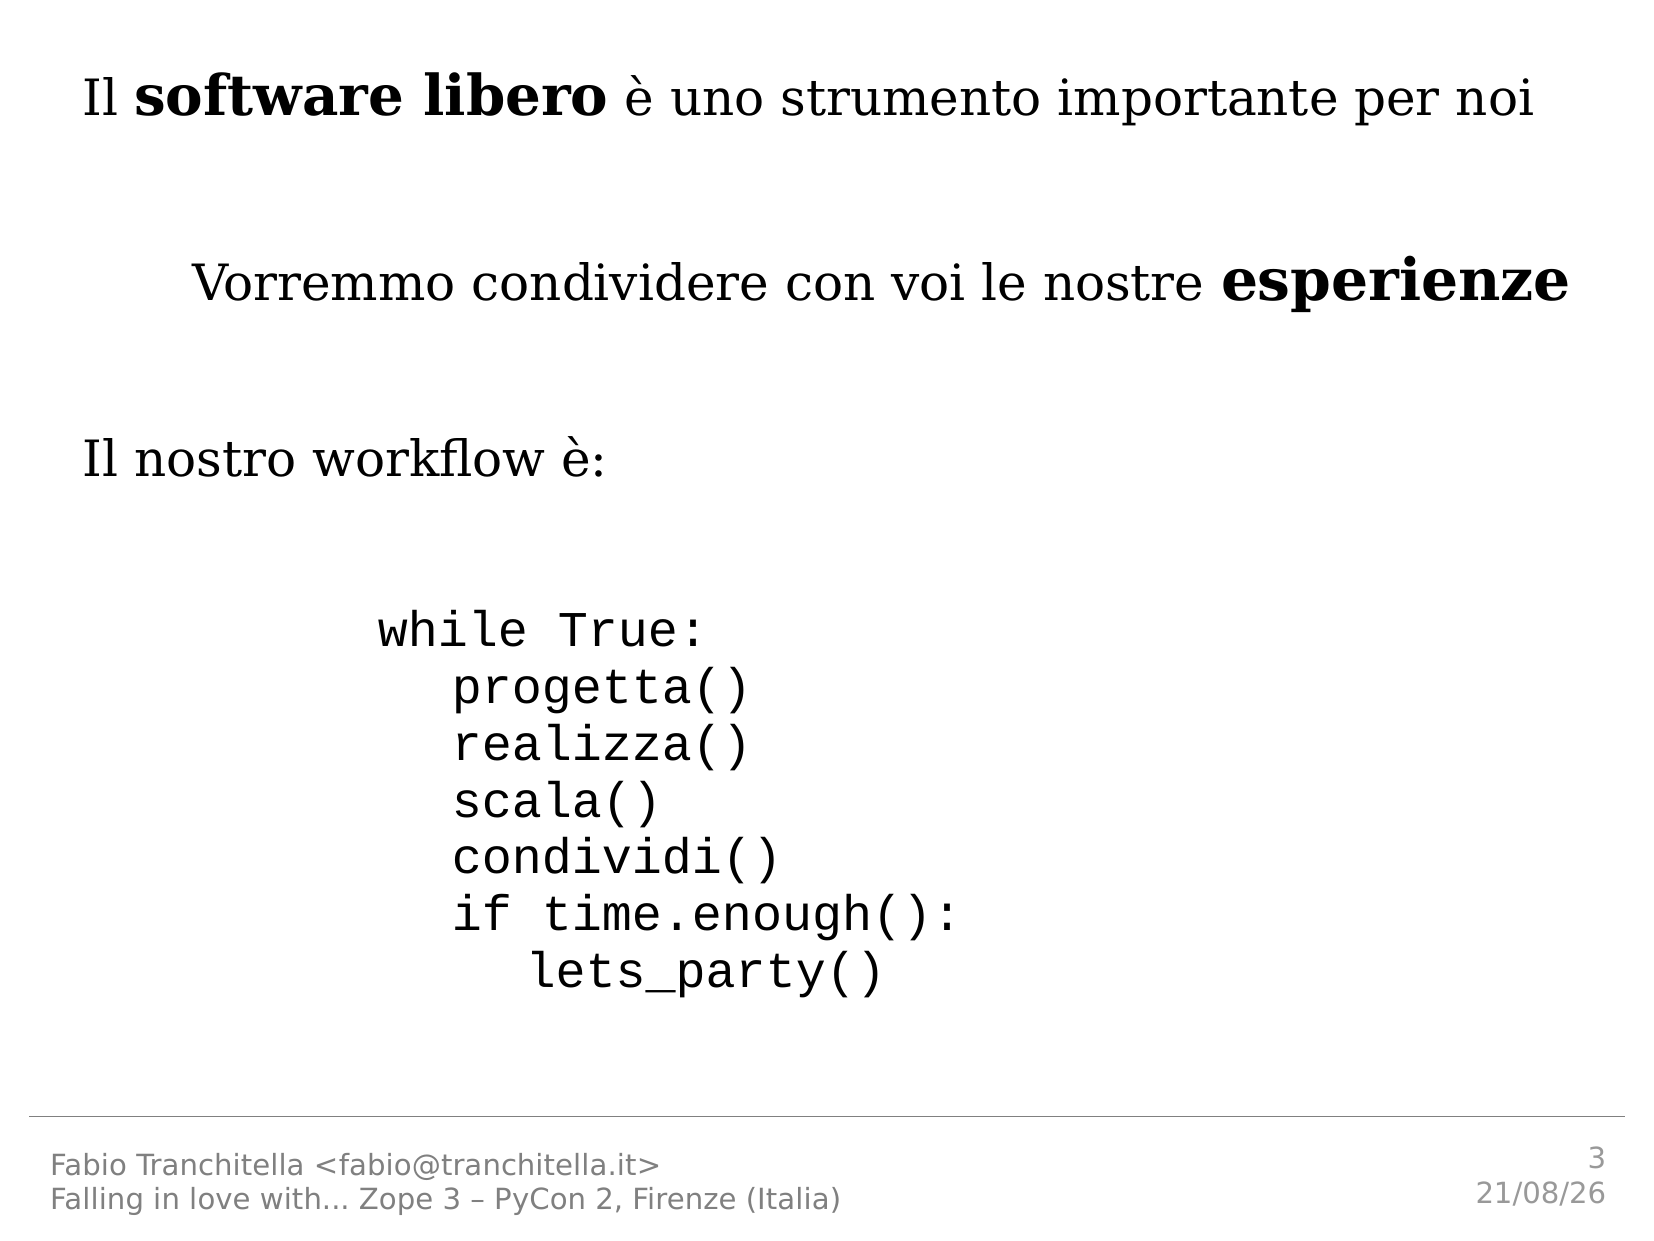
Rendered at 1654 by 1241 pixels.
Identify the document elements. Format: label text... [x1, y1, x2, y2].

subtitle Il software libero è uno strumento importante per noi Vorremmo condividere con voi le nostre esperienze Il nostro workflow è: while True: progetta() realizza() scala() condividi() if time.enough(): lets_party() [82, 59, 1571, 1063]
